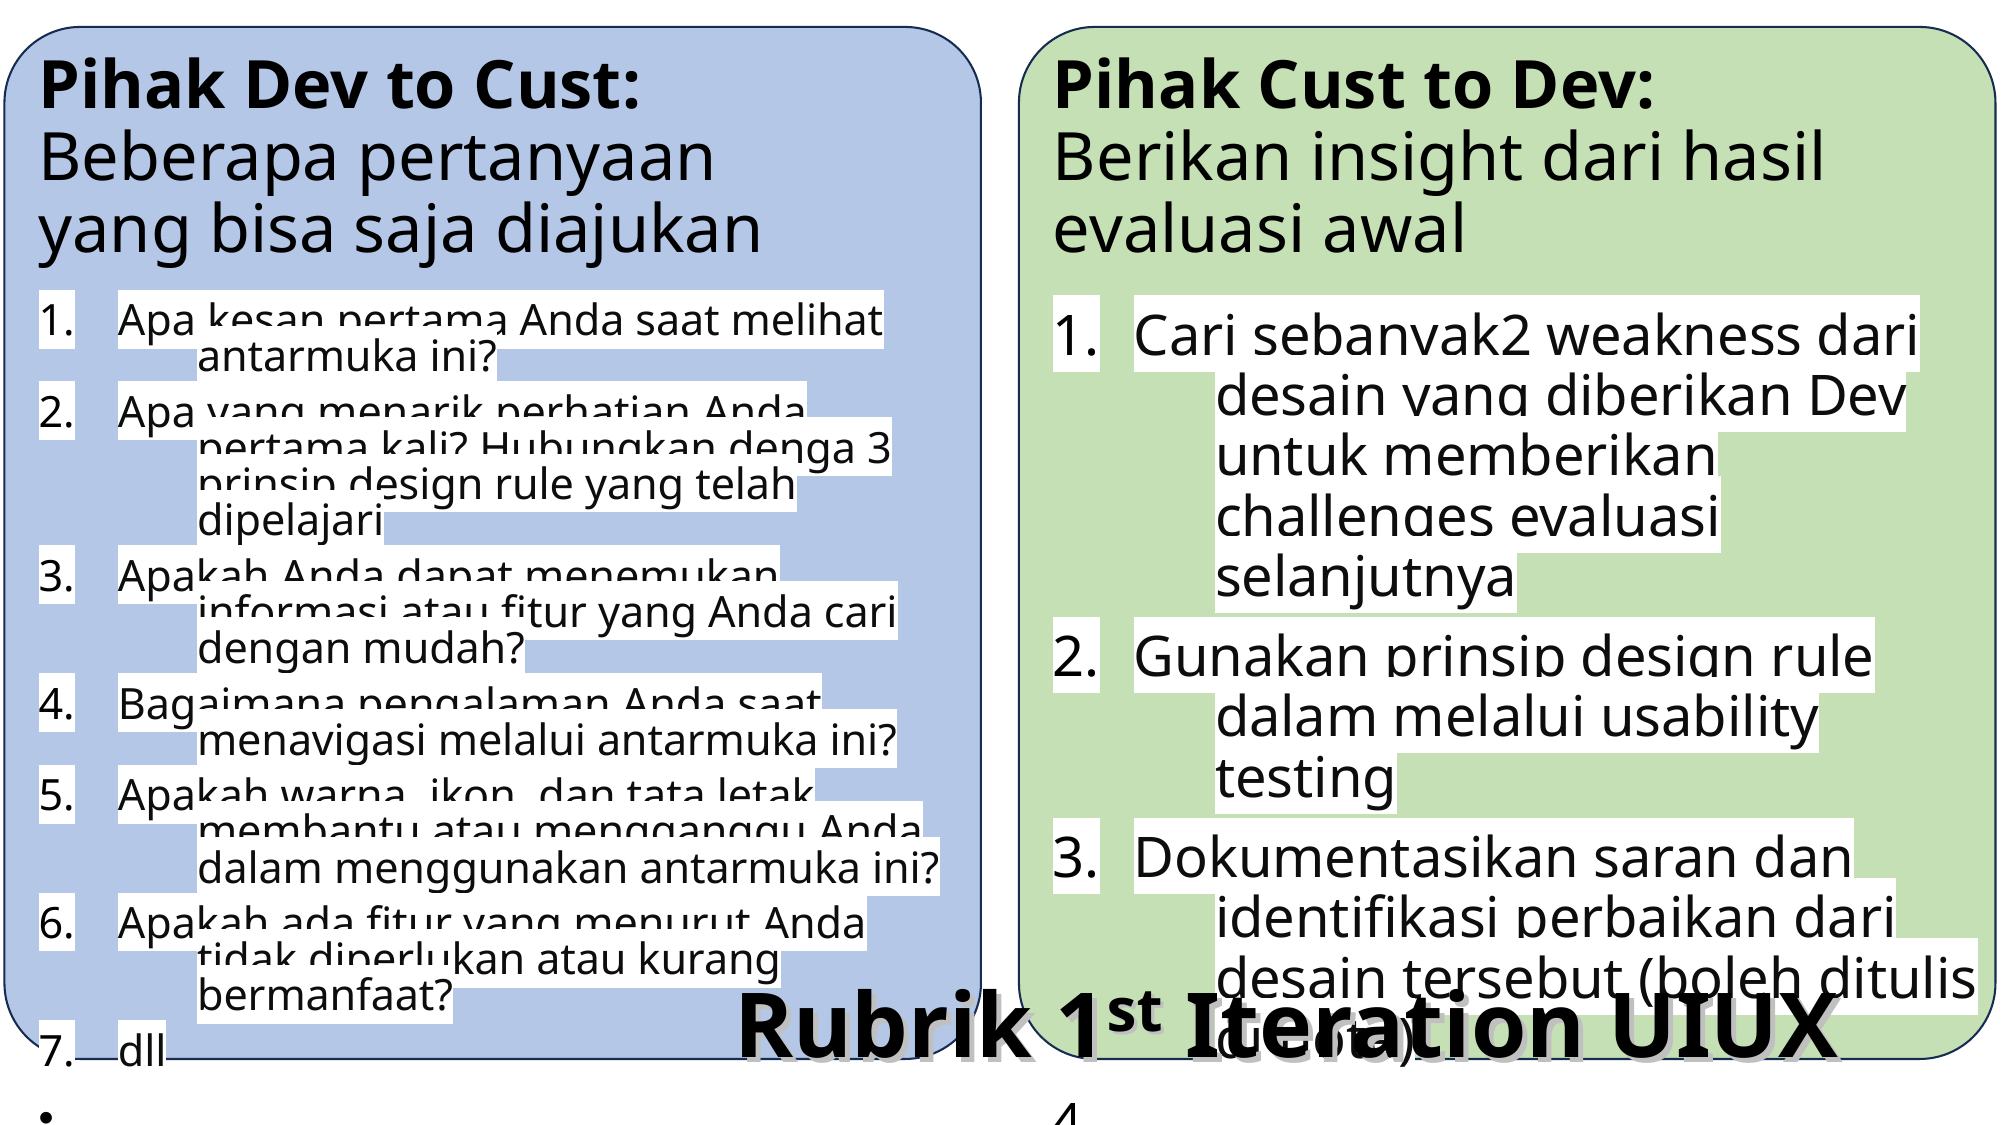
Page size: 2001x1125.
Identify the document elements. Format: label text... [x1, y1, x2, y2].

title Pihak Dev to Cust: Beberapa pertanyaan yang bisa saja diajukan [23, 43, 887, 261]
text_box [1018, 26, 1996, 959]
text_box Cari sebanyak2 weakness dari desain yang diberikan Dev untuk memberikan challenges evaluasi selanjutnya Gunakan prinsip design rule dalam melalui usability testing Dokumentasikan saran dan identifikasi perbaikan dari desain tersebut (boleh ditulis di note) [1038, 299, 1996, 959]
text_box Rubrik 1st Iteration UIUX [719, 959, 2000, 1098]
text_box [4, 26, 981, 1033]
text_box Pihak Cust to Dev: Berikan insight dari hasil evaluasi awal [1038, 43, 1901, 261]
list Apa kesan pertama Anda saat melihat antarmuka ini? Apa yang menarik perhatian Anda pertama kali? Hubungkan denga 3 prinsip design rule yang telah dipelajari Apakah Anda dapat menemukan informasi atau fitur yang Anda cari dengan mudah? Bagaimana pengalaman Anda saat menavigasi melalui antarmuka ini? Apakah warna, ikon, dan tata letak membantu atau mengganggu Anda dalam menggunakan antarmuka ini? Apakah ada fitur yang menurut Anda tidak diperlukan atau kurang bermanfaat? dll [23, 299, 982, 1082]
